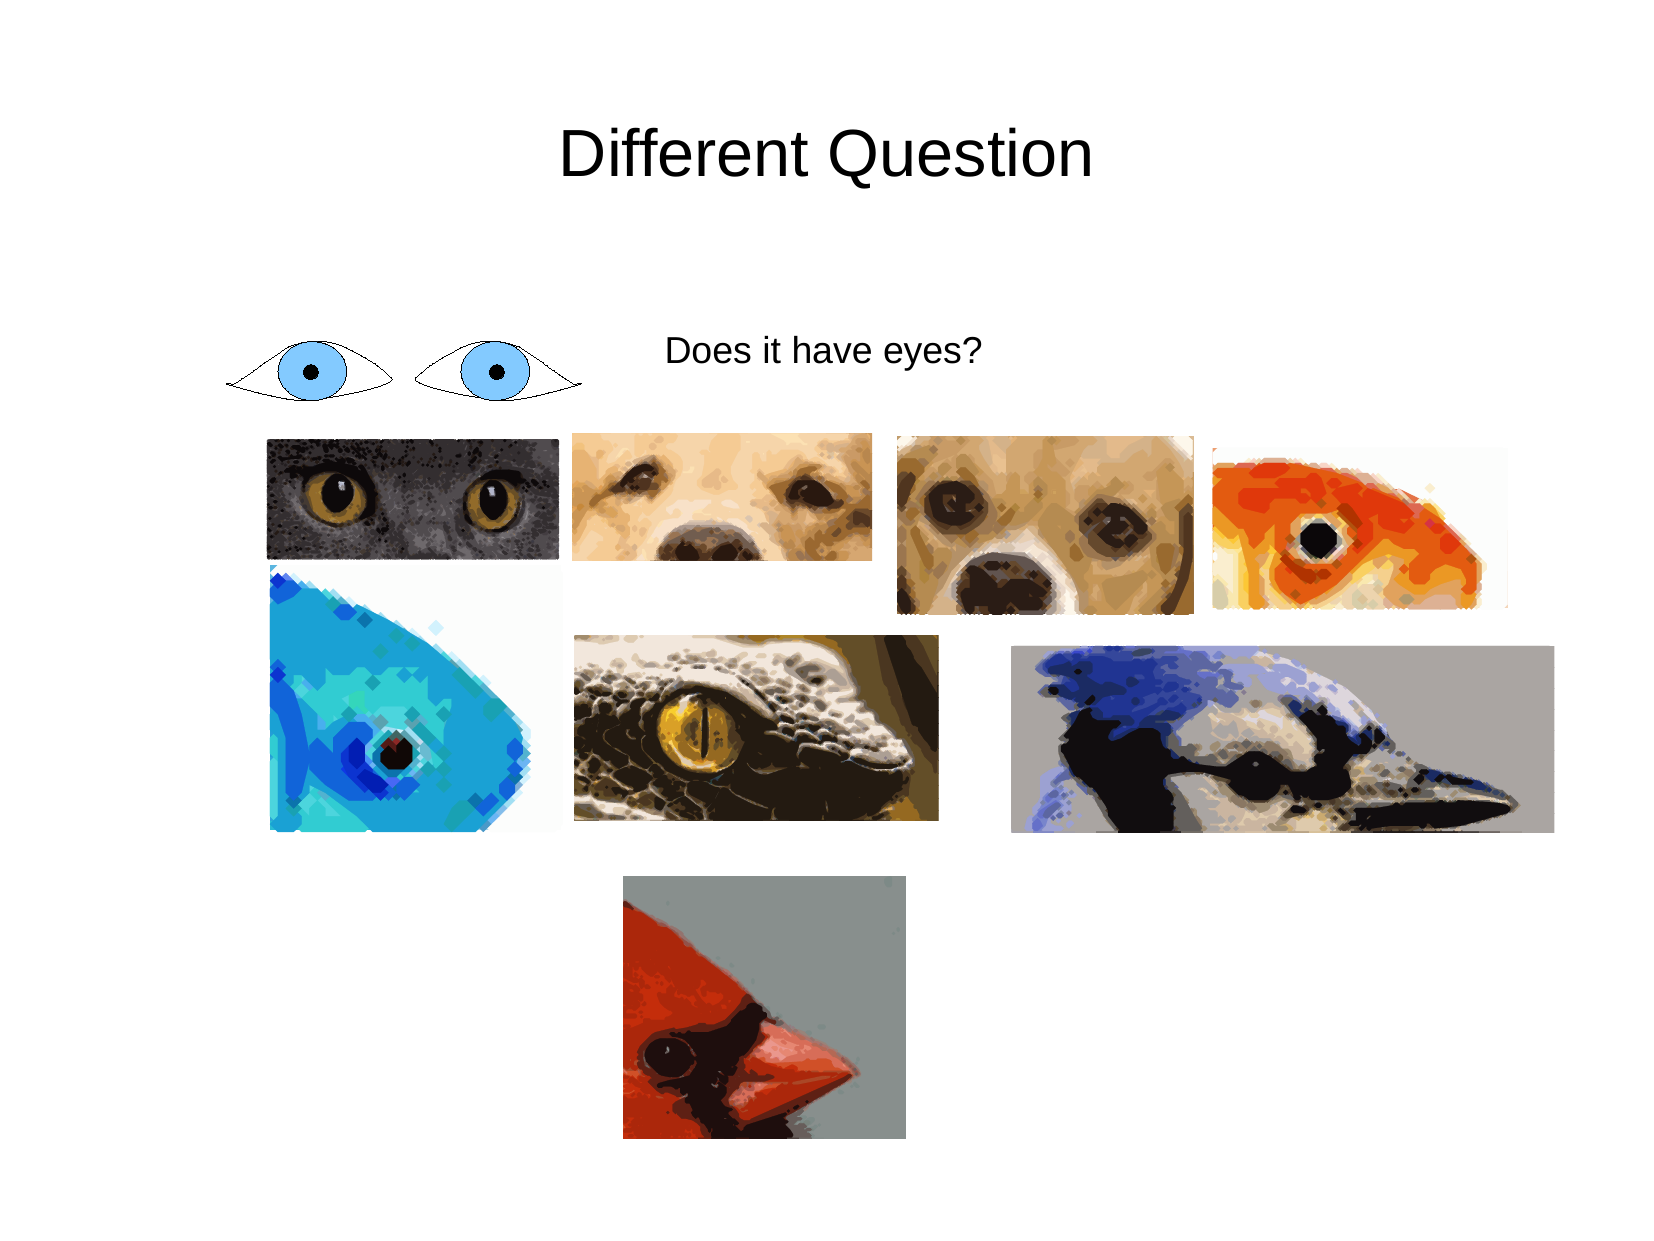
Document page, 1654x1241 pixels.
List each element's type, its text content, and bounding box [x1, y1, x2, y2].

text_box [277, 341, 347, 401]
picture [623, 876, 906, 1139]
picture [1212, 447, 1513, 615]
text_box [460, 341, 530, 401]
picture [266, 439, 561, 561]
title Different Question [82, 49, 1571, 257]
picture [574, 635, 939, 821]
picture [572, 433, 873, 563]
picture [1011, 645, 1555, 834]
picture [897, 436, 1198, 620]
picture [269, 565, 570, 840]
text_box Does it have eyes? [649, 321, 1439, 379]
